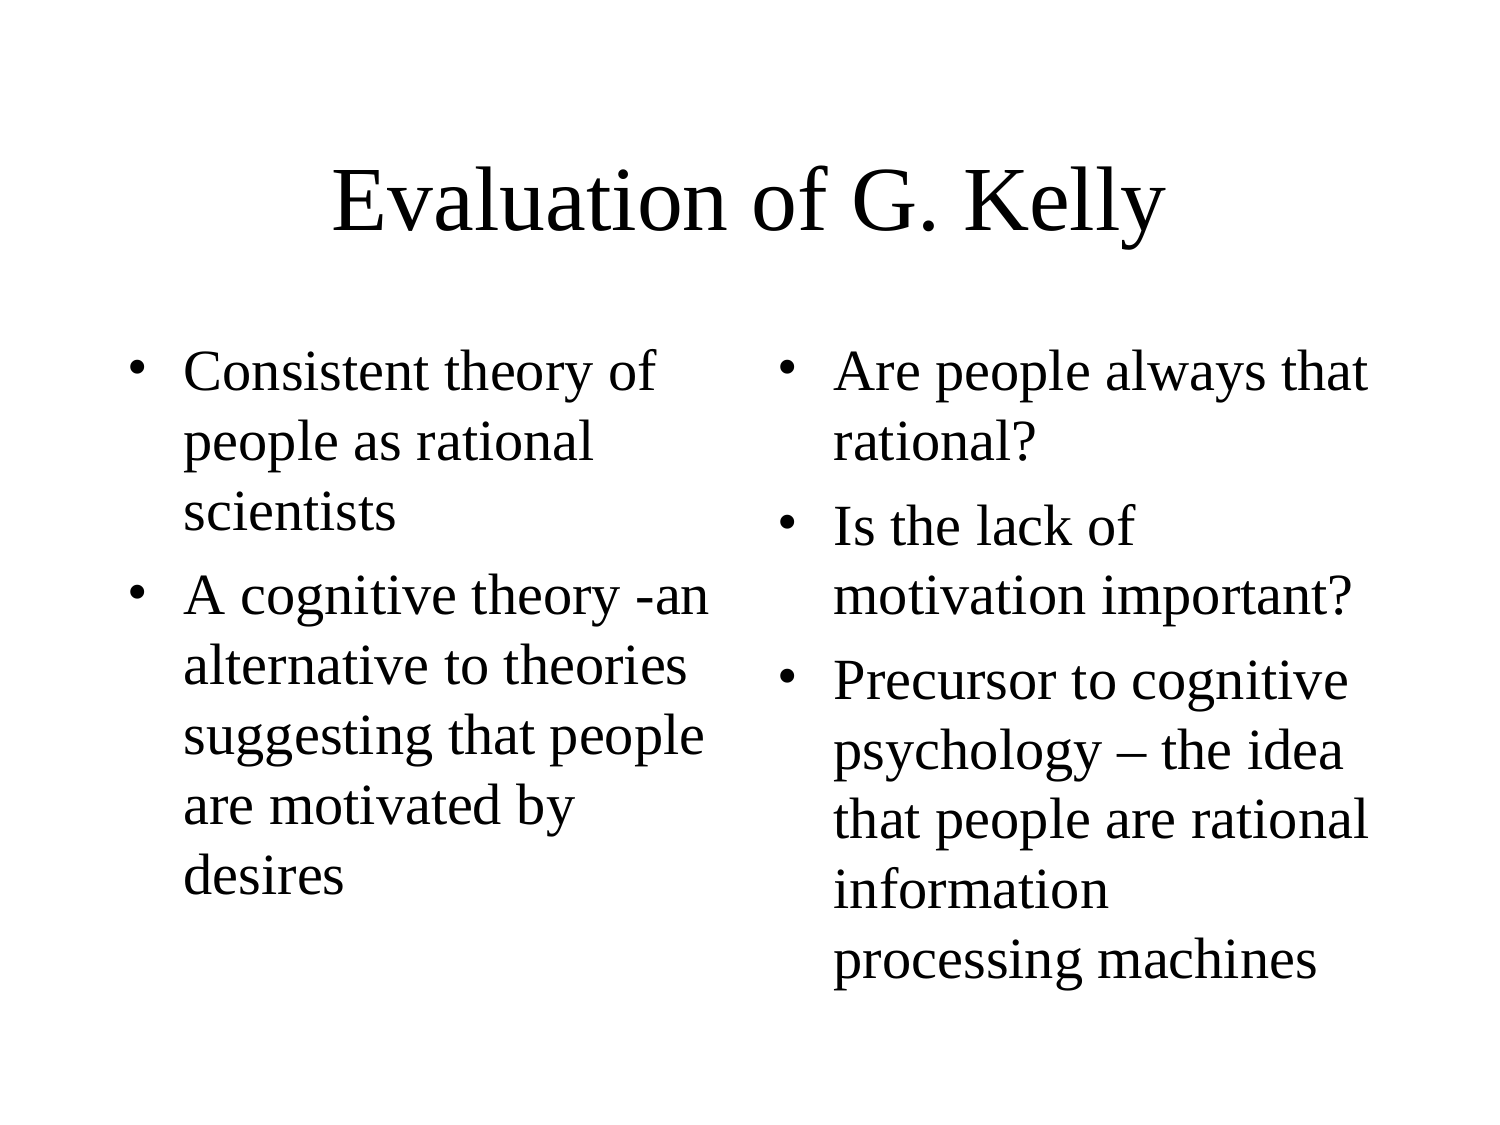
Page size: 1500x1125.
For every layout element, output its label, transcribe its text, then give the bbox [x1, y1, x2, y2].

list Are people always that rational? Is the lack of motivation important? Precursor to cognitive psychology – the idea that people are rational information processing machines [762, 324, 1388, 1000]
list Consistent theory of people as rational scientists A cognitive theory -an alternative to theories suggesting that people are motivated by desires [112, 324, 738, 1000]
title Evaluation of G. Kelly [112, 99, 1388, 288]
